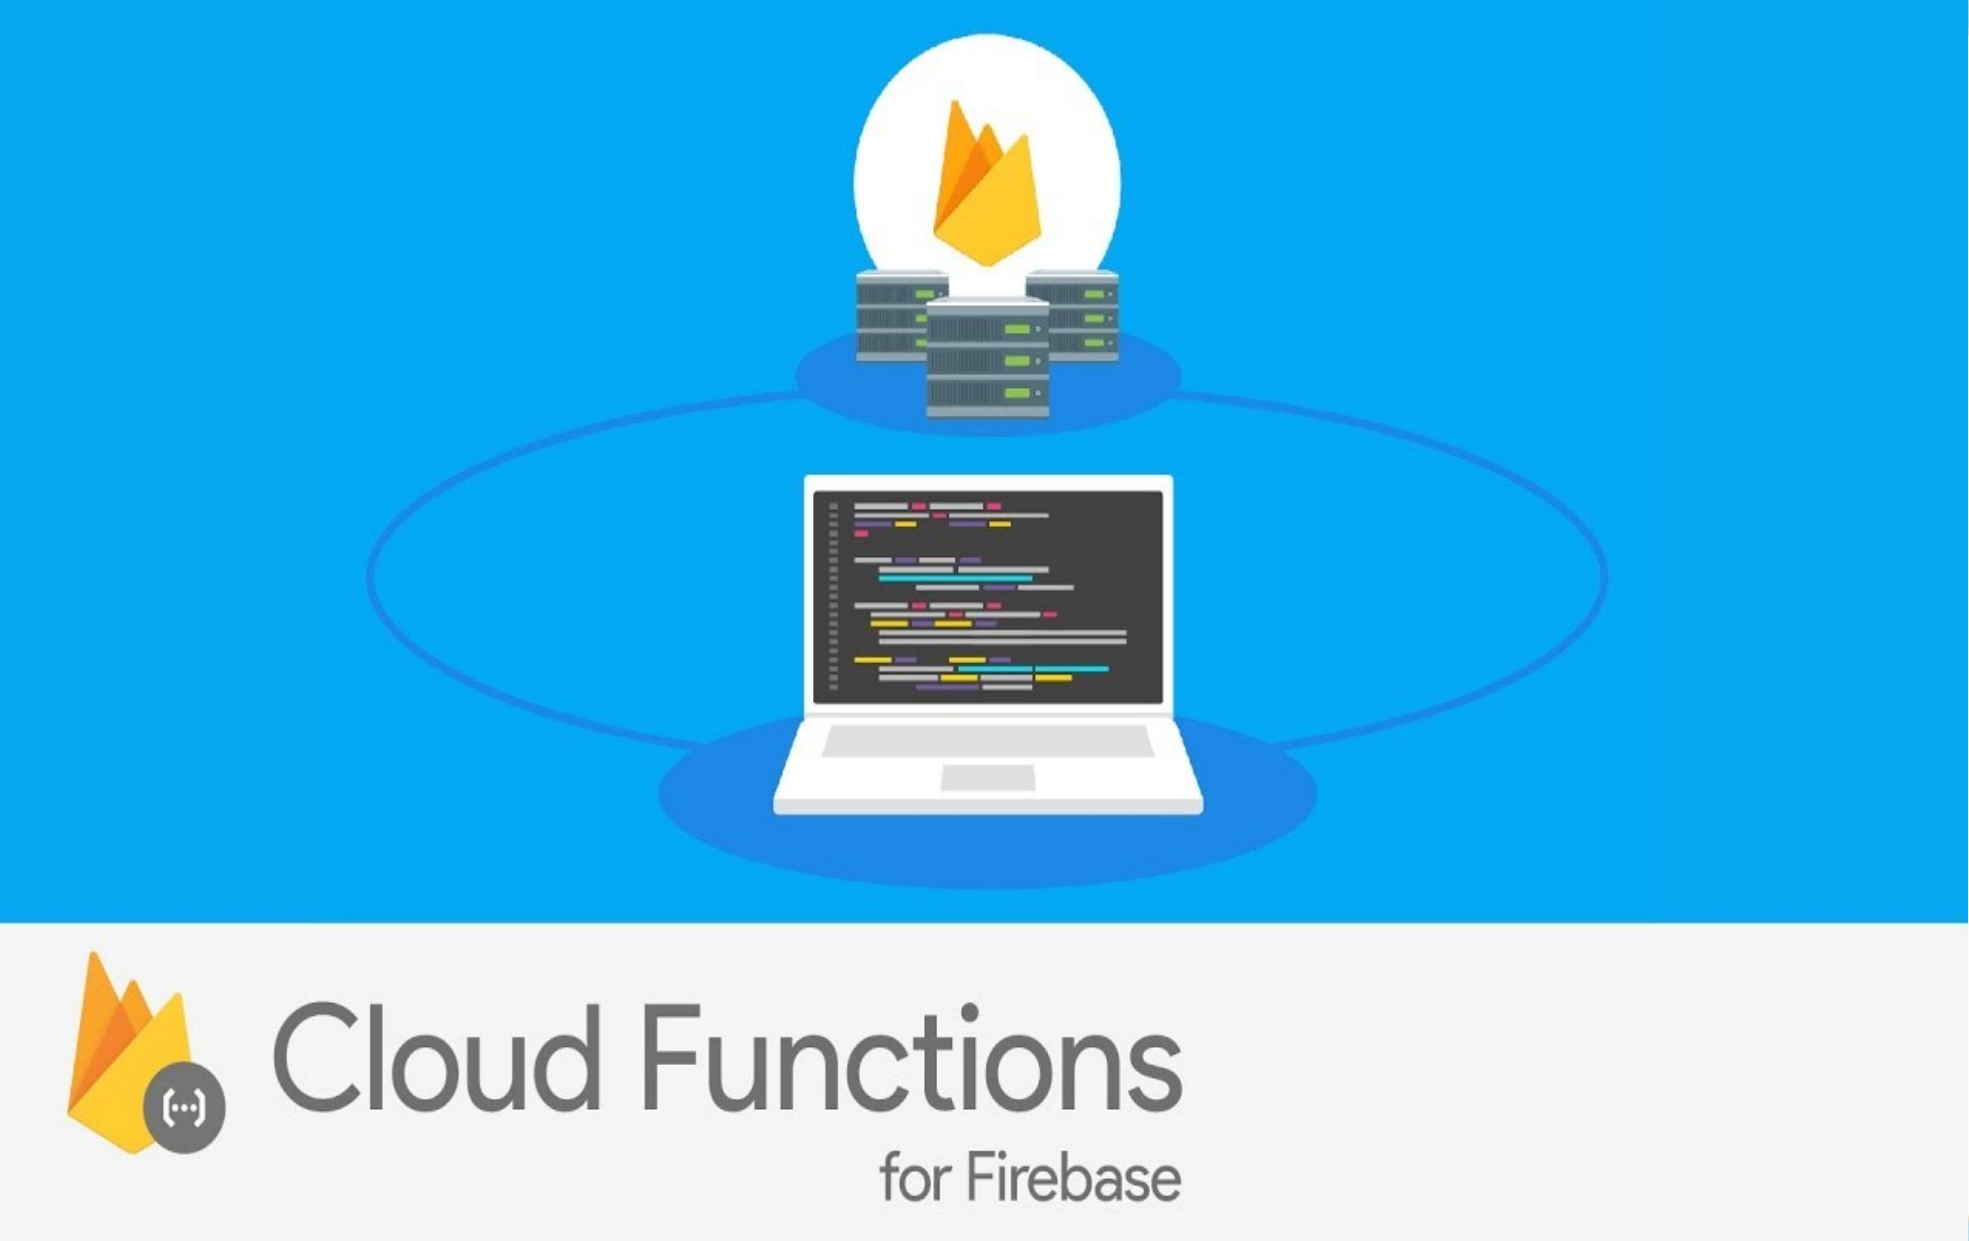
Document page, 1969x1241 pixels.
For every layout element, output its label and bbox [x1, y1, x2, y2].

picture [364, 31, 1611, 891]
picture [0, 920, 1969, 1241]
